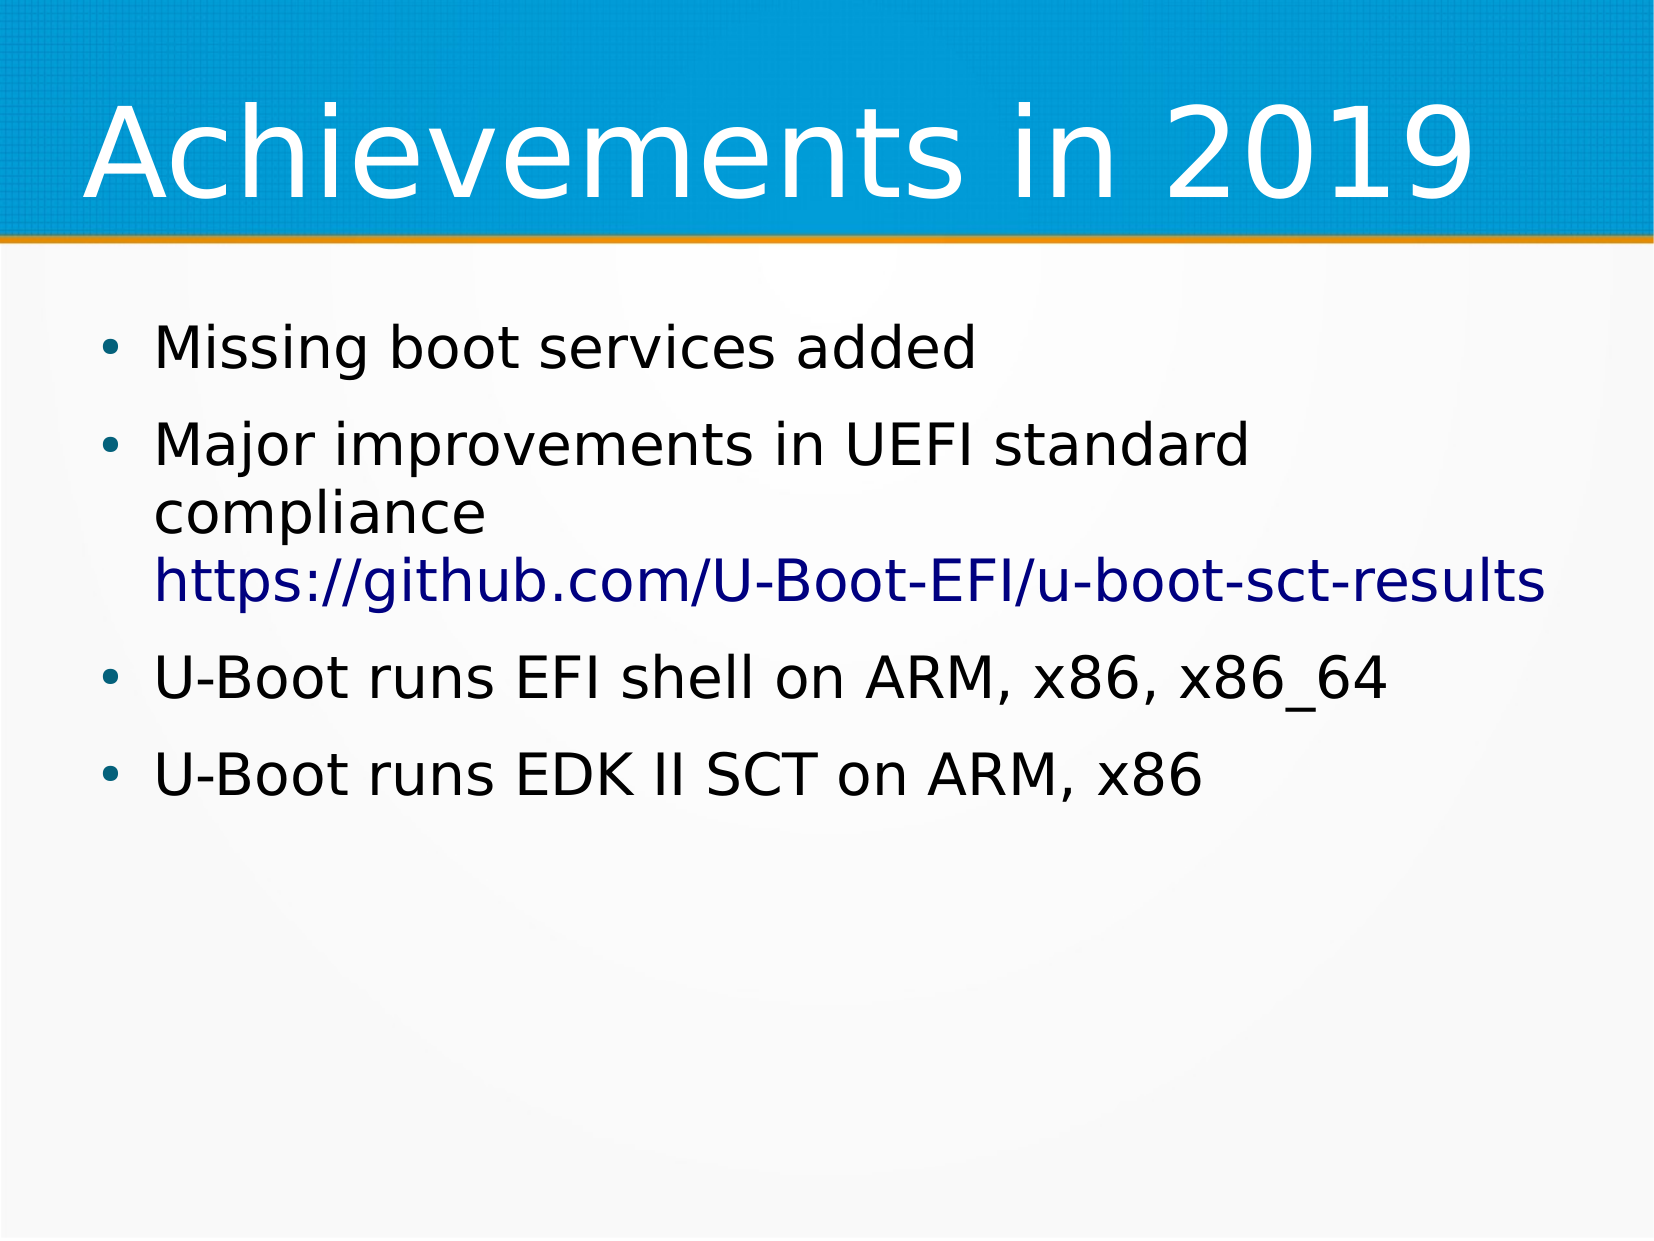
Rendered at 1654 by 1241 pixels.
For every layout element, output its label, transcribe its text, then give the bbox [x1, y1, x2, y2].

picture [0, 233, 1654, 1241]
title Achievements in 2019 [82, 19, 1571, 227]
list Missing boot services added Major improvements in UEFI standard compliance https://github.com/U-Boot-EFI/u-boot-sct-results U-Boot runs EFI shell on ARM, x86, x86_64 U-Boot runs EDK II SCT on ARM, x86 [82, 314, 1563, 1081]
